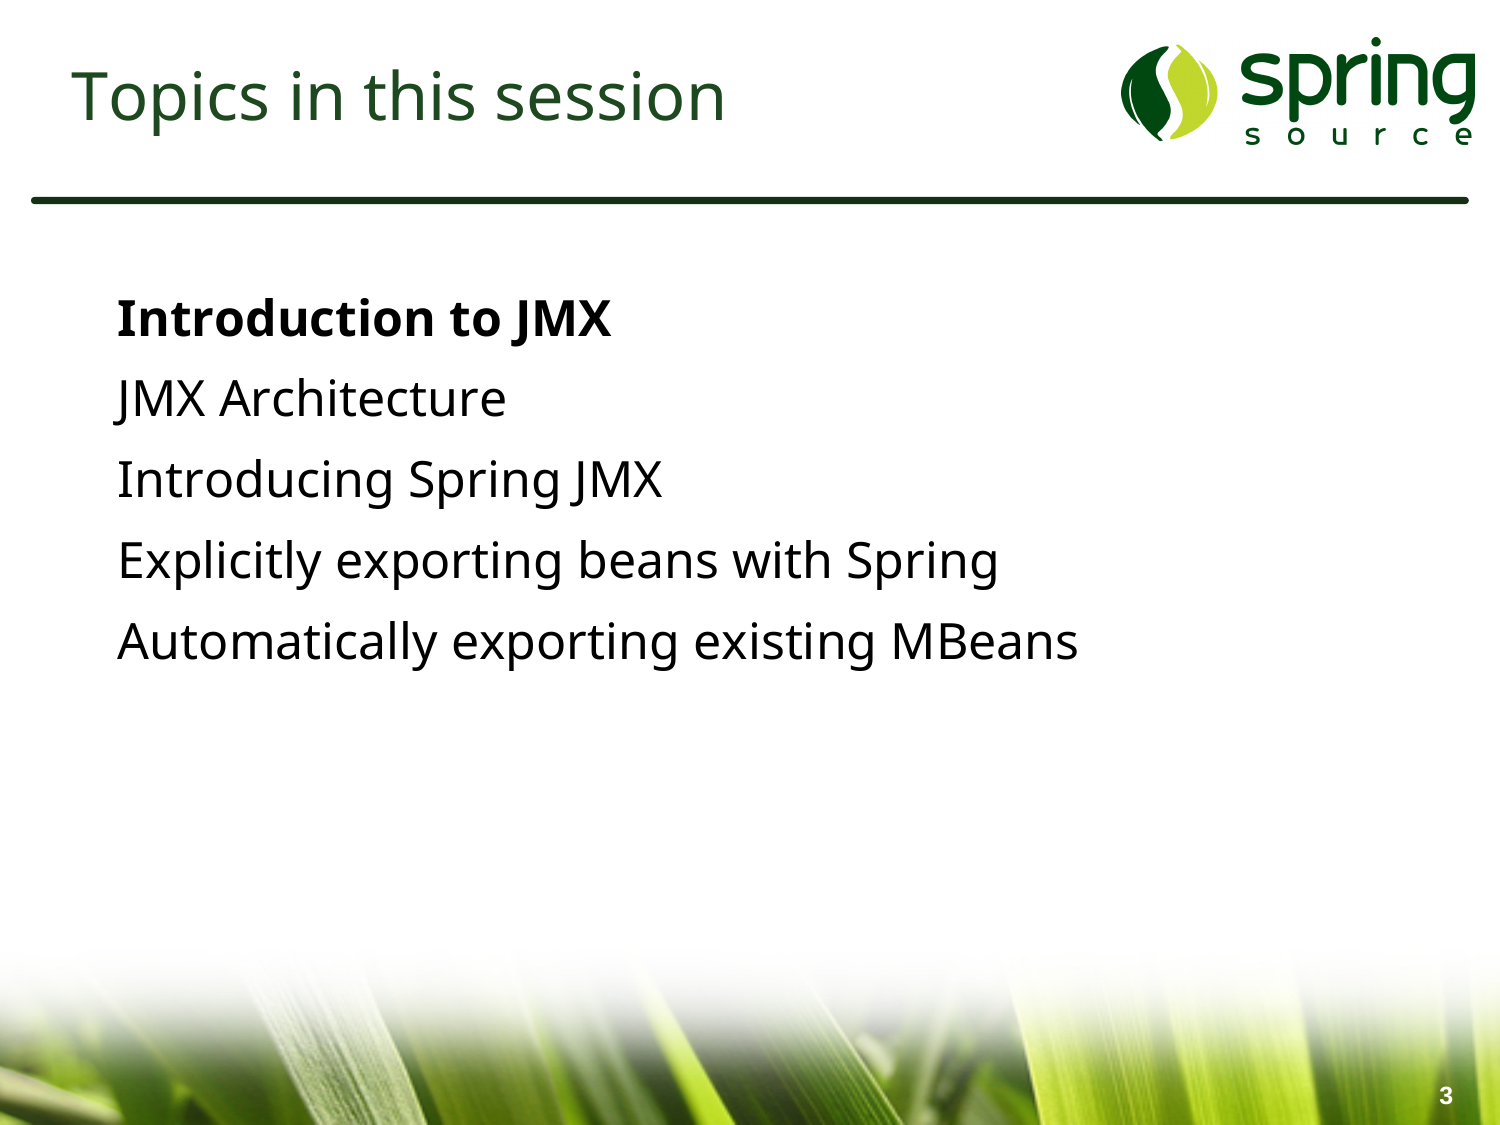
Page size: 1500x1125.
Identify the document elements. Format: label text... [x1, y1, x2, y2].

picture [0, 944, 1500, 1125]
list Introduction to JMX JMX Architecture Introducing Spring JMX Explicitly exporting beans with Spring Automatically exporting existing MBeans [103, 275, 1394, 938]
picture [1121, 37, 1475, 145]
title Topics in this session [56, 13, 1089, 176]
